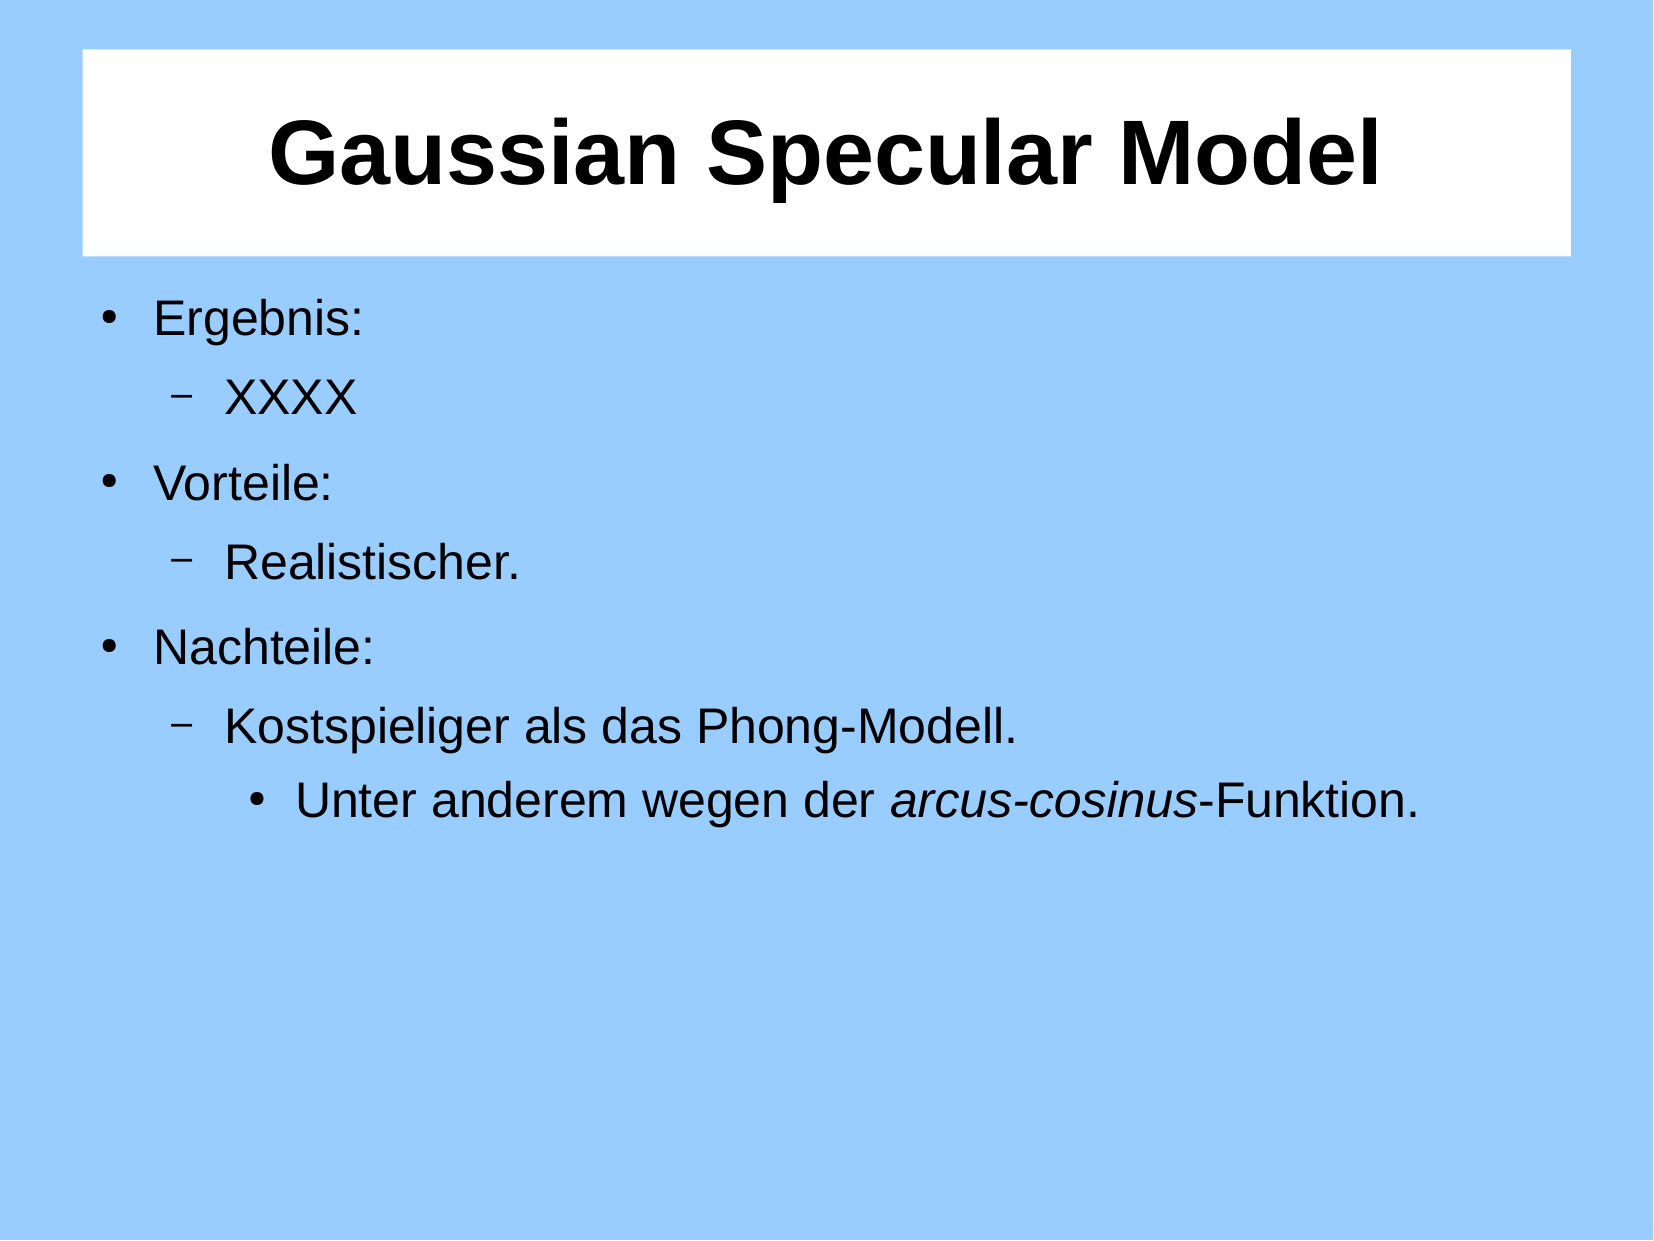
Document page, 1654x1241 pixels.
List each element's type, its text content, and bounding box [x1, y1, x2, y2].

title Gaussian Specular Model [82, 49, 1571, 257]
list Ergebnis: XXXX Vorteile: Realistischer. Nachteile: Kostspieliger als das Phong-Modell. Unter anderem wegen der arcus-cosinus-Funktion. [82, 290, 1571, 1170]
